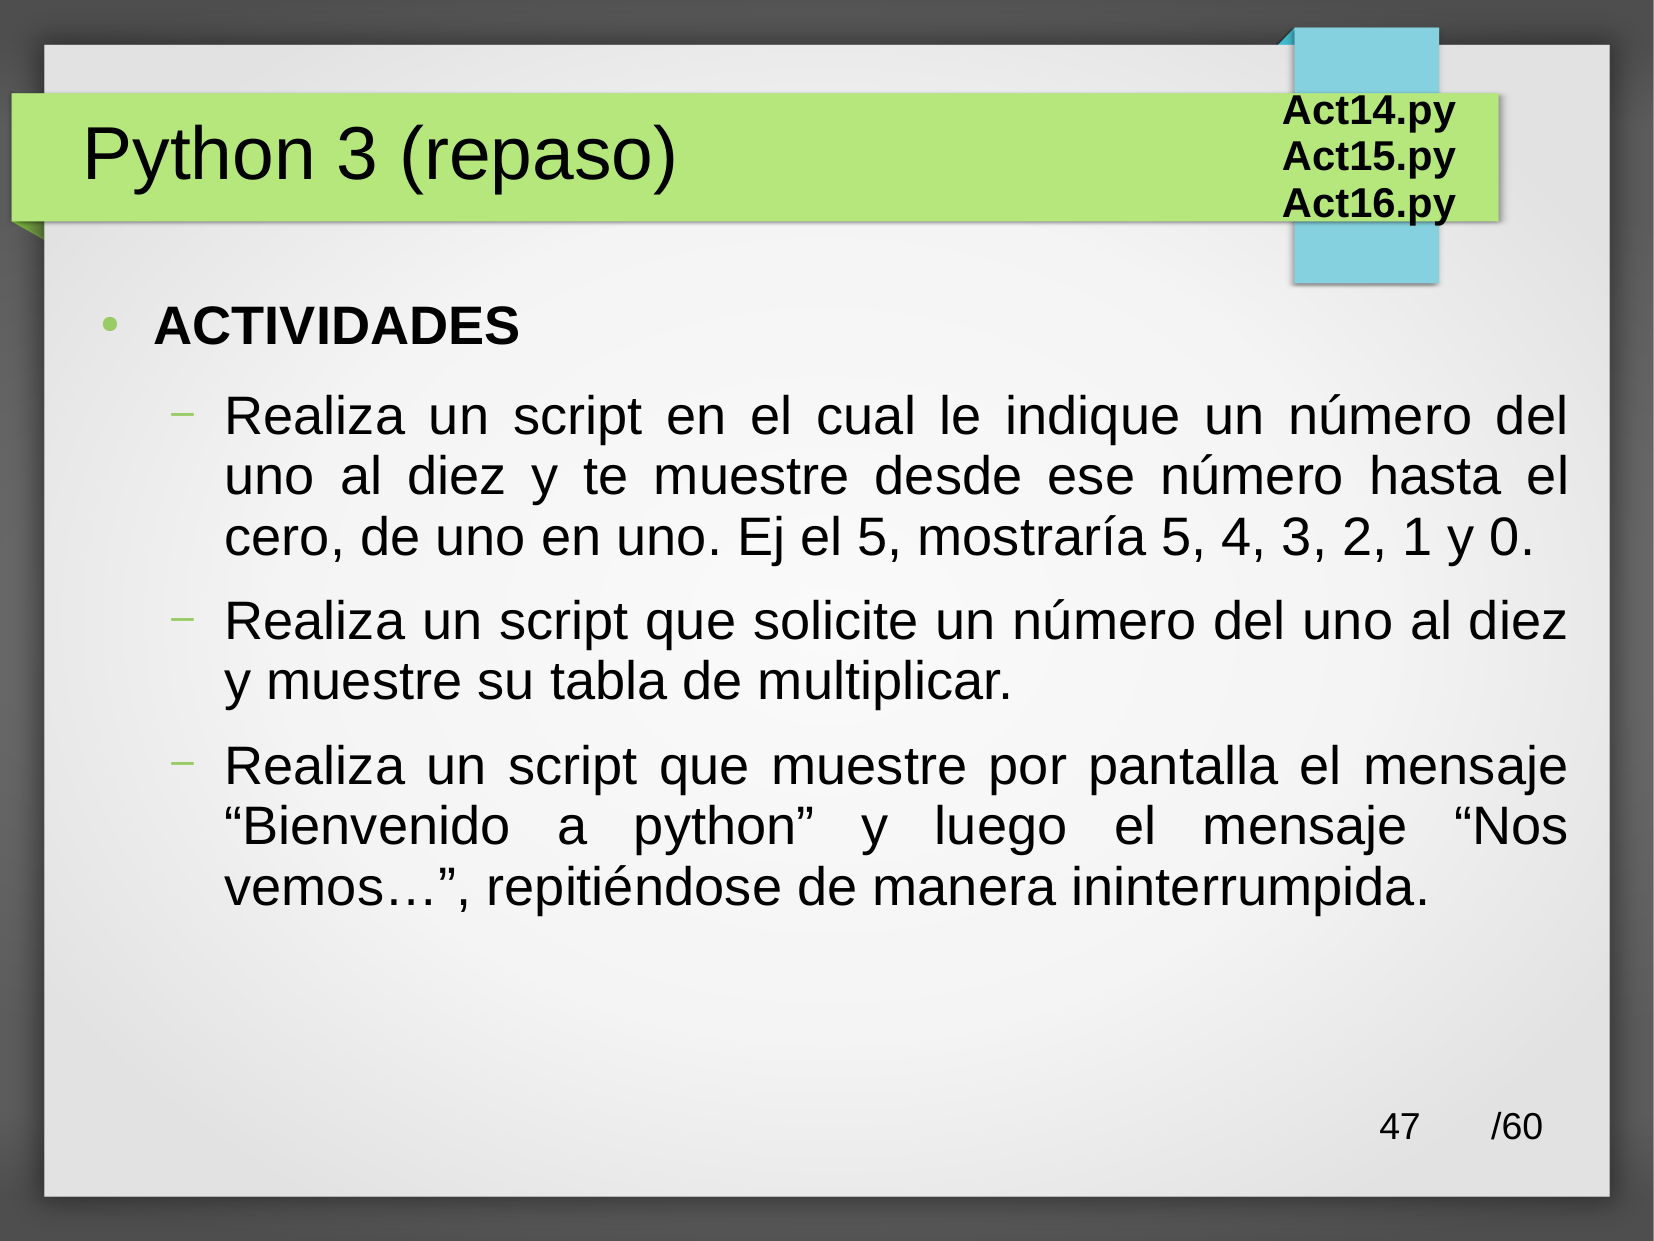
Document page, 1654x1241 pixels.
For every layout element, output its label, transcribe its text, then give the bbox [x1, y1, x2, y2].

picture [0, 0, 1654, 1241]
list ACTIVIDADES Realiza un script en el cual le indique un número del uno al diez y te muestre desde ese número hasta el cero, de uno en uno. Ej el 5, mostraría 5, 4, 3, 2, 1 y 0. Realiza un script que solicite un número del uno al diez y muestre su tabla de multiplicar. Realiza un script que muestre por pantalla el mensaje “Bienvenido a python” y luego el mensaje “Nos vemos…”, repitiéndose de manera ininterrumpida. [82, 295, 1571, 1015]
text_box Act14.py Act15.py Act16.py [1267, 79, 1477, 373]
text_box /60 [1476, 1098, 1644, 1169]
title Python 3 (repaso) [82, 94, 1264, 213]
text_box <número> [1364, 1098, 1476, 1169]
